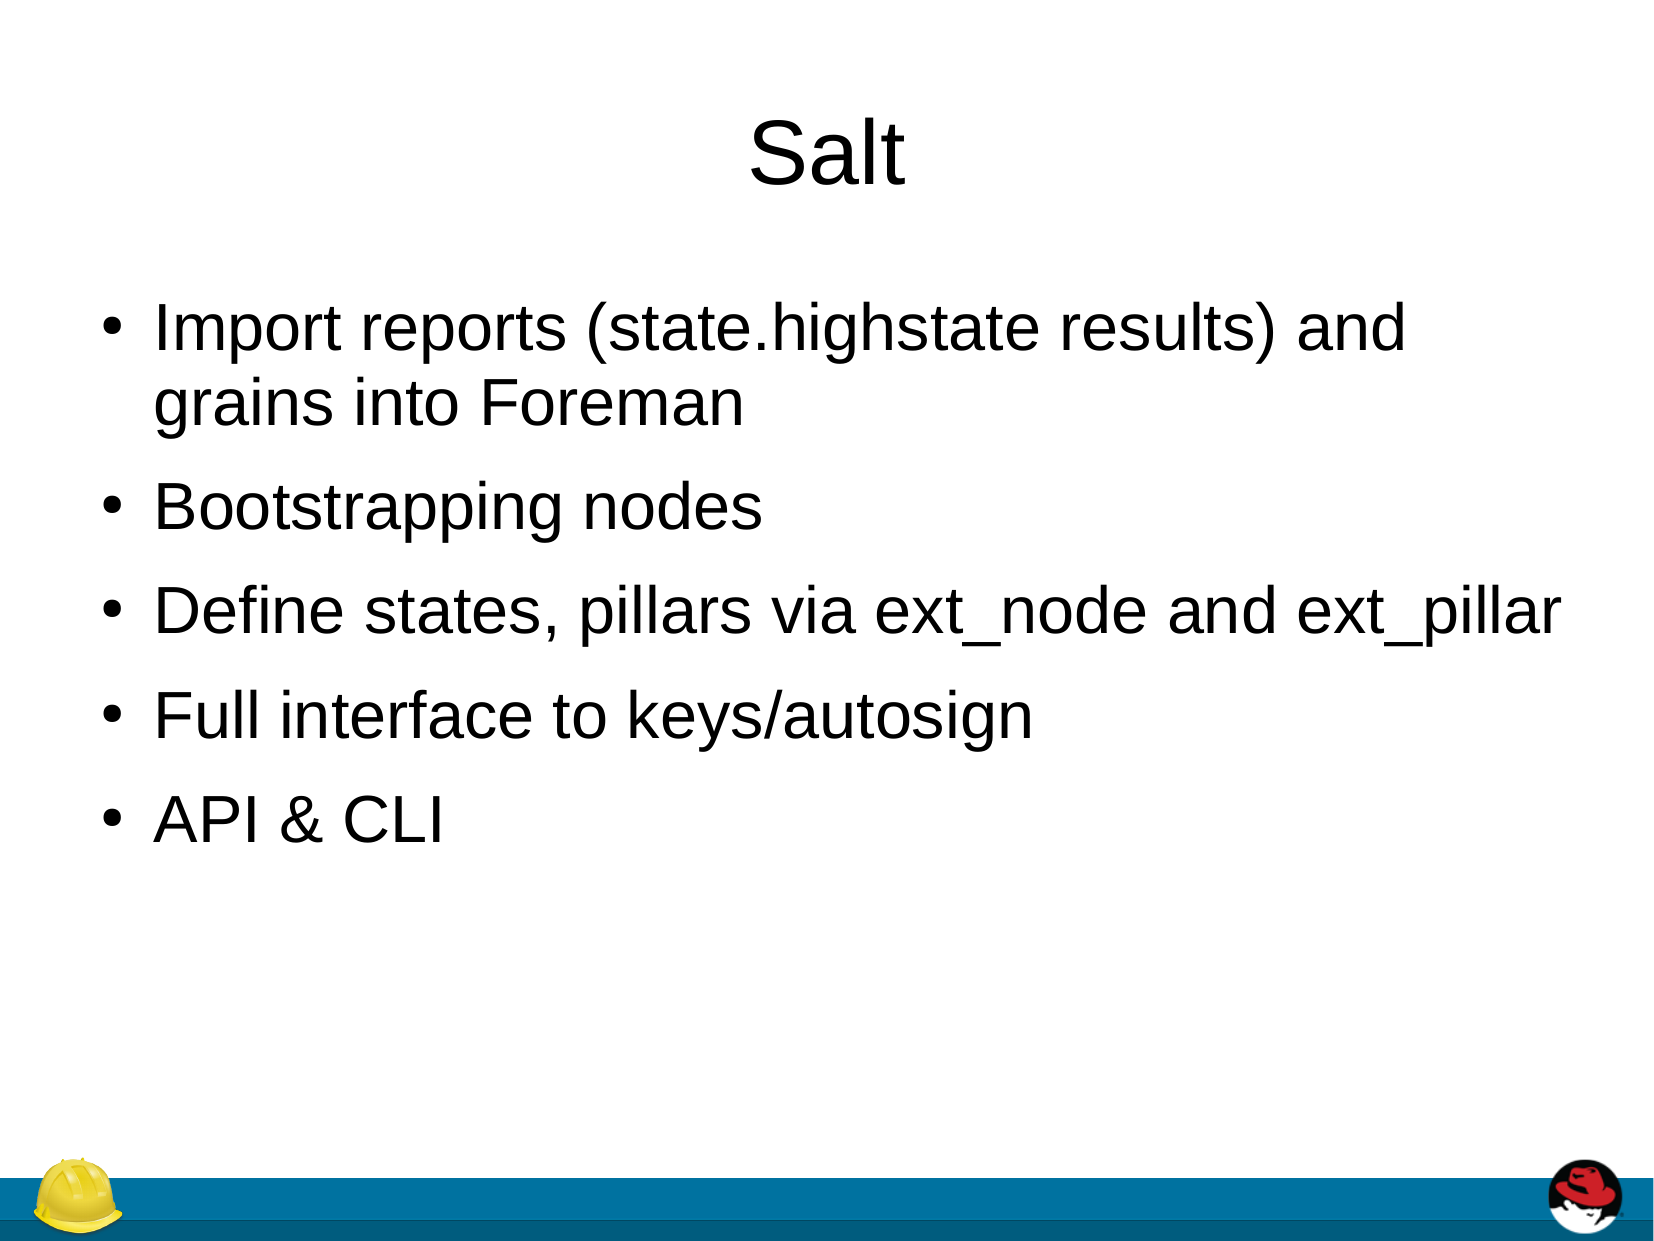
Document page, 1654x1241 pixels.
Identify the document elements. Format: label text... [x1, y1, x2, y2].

picture [23, 1145, 130, 1235]
picture [1547, 1157, 1630, 1233]
title Salt [82, 49, 1571, 257]
list Import reports (state.highstate results) and grains into Foreman Bootstrapping nodes Define states, pillars via ext_node and ext_pillar Full interface to keys/autosign API & CLI [82, 290, 1571, 1010]
